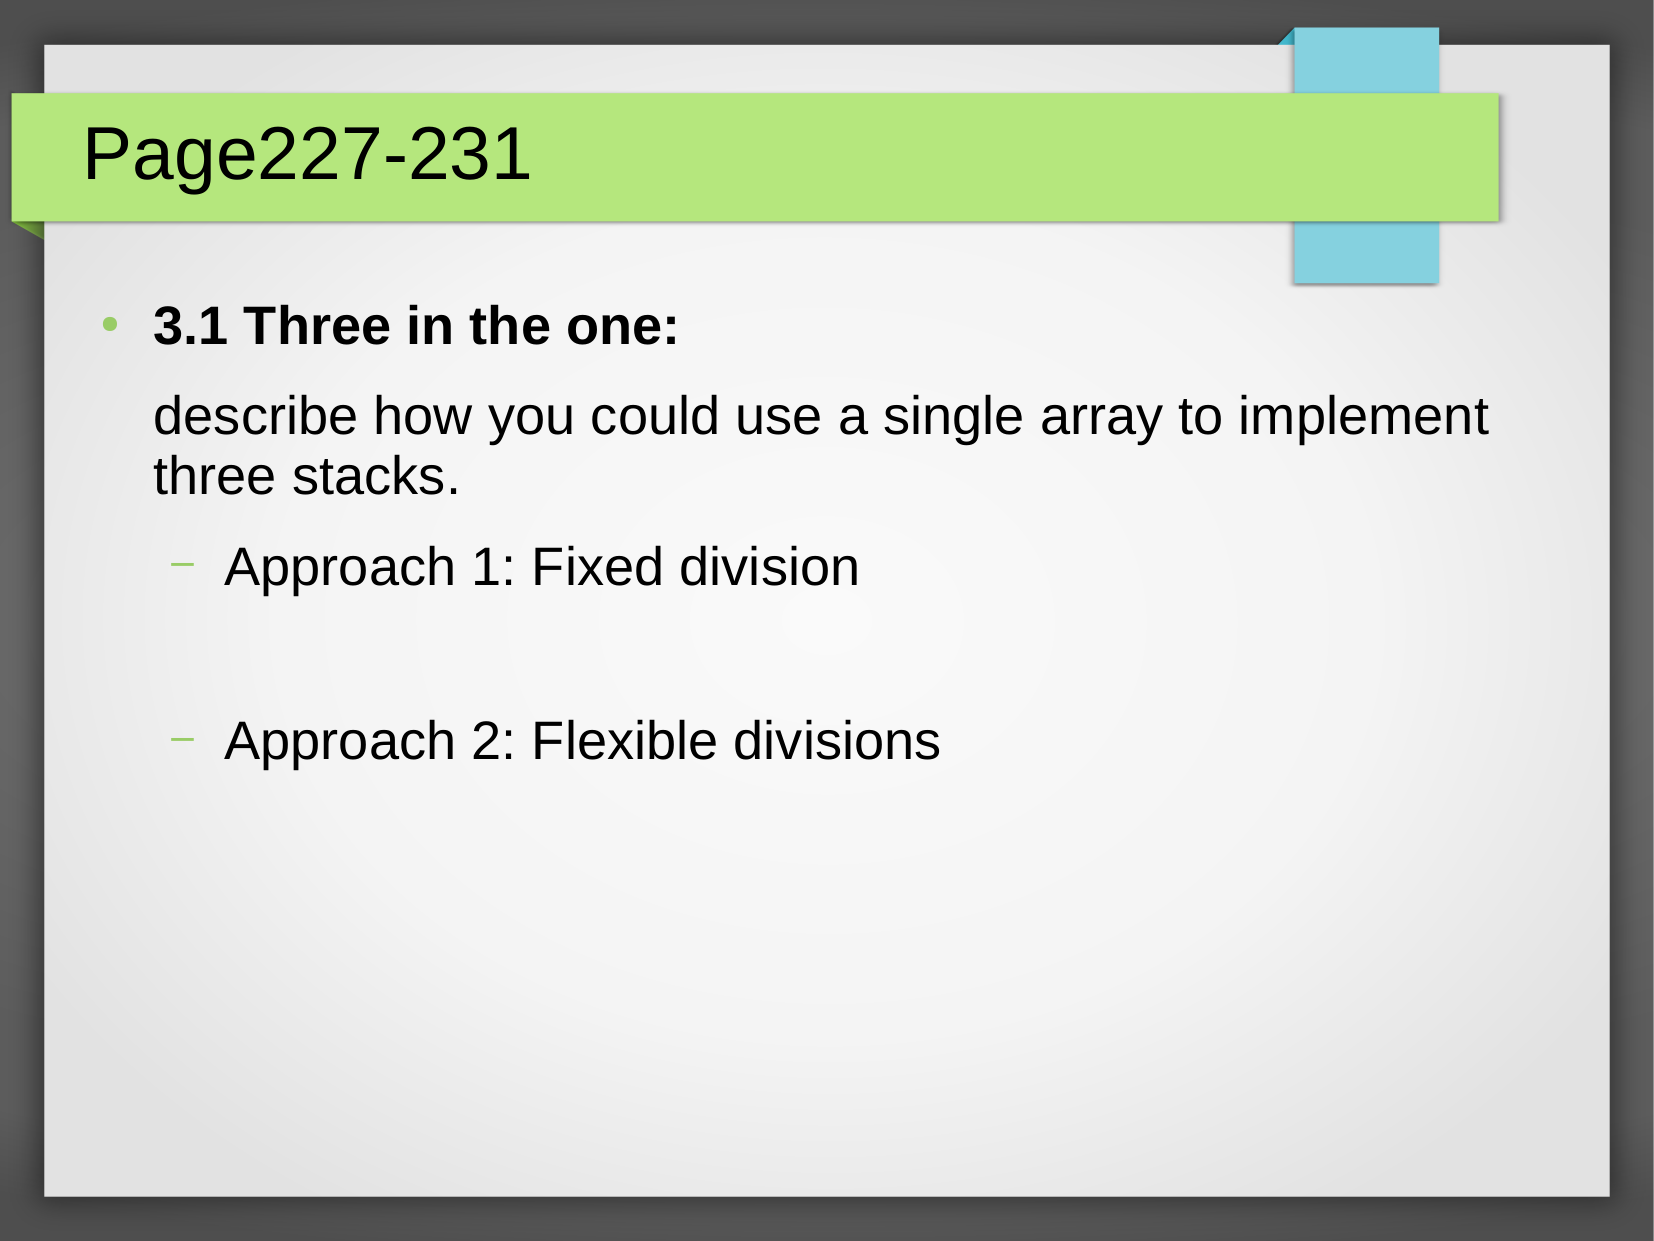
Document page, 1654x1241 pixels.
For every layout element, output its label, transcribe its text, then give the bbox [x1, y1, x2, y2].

picture [0, 0, 1654, 1241]
list 3.1 Three in the one: describe how you could use a single array to implement three stacks. Approach 1: Fixed division Approach 2: Flexible divisions [82, 295, 1571, 1015]
title Page227-231 [82, 94, 1264, 213]
